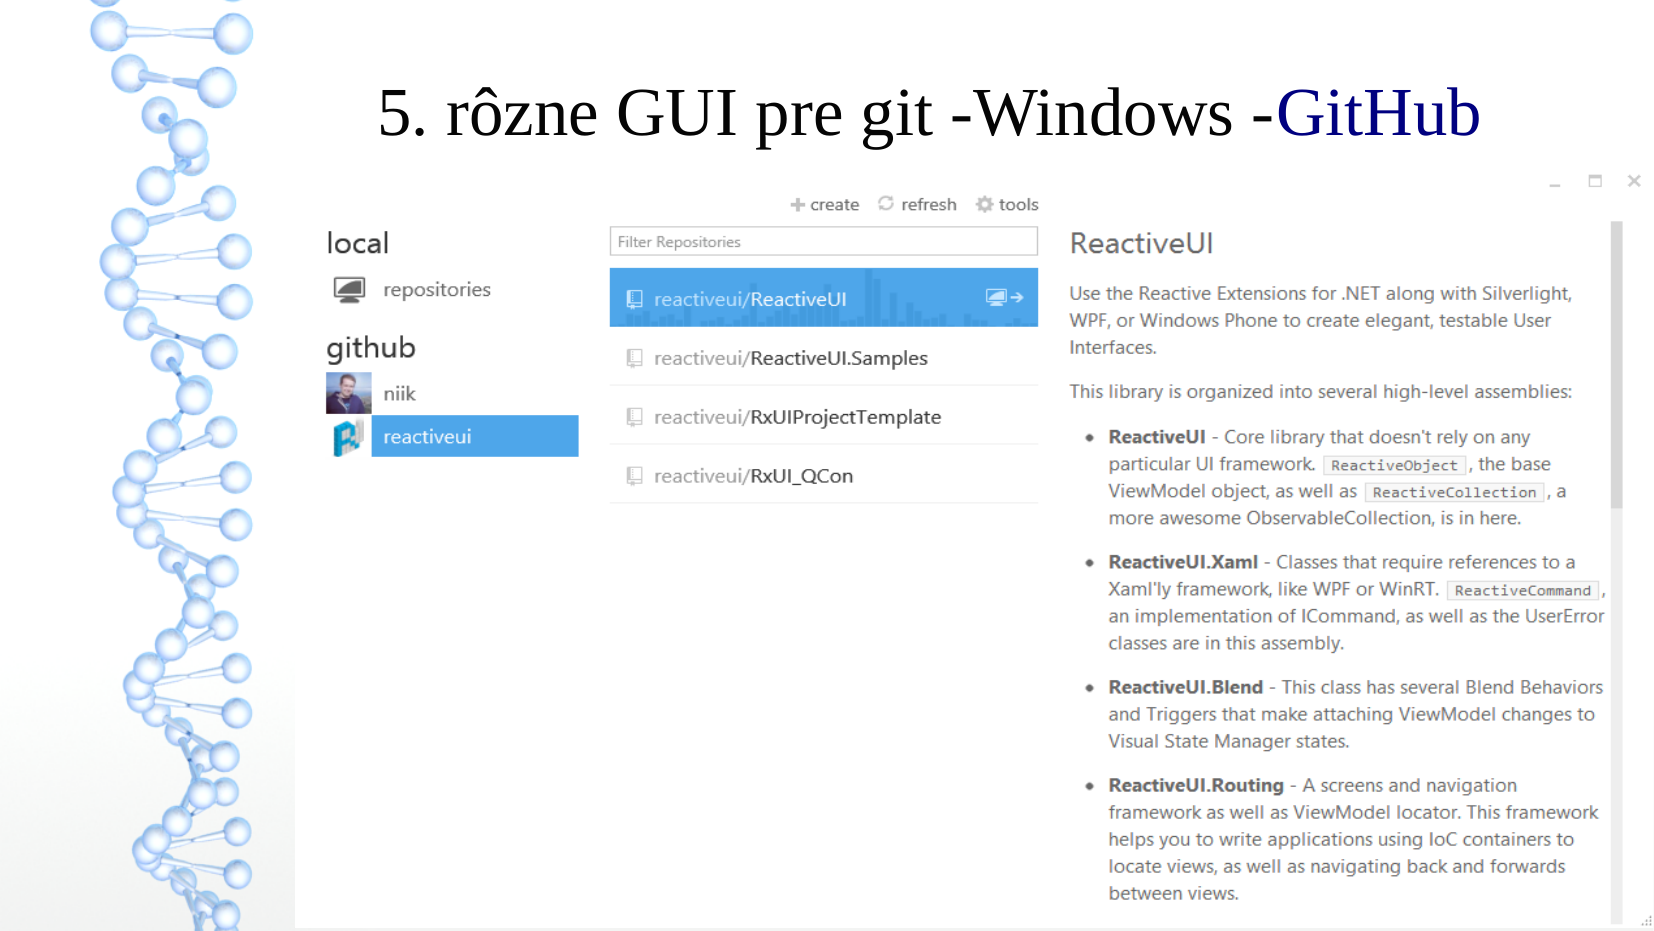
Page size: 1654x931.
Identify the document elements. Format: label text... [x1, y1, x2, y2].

picture [0, 0, 1654, 931]
title 5. rôzne GUI pre git -Windows -GitHub [265, 35, 1595, 189]
